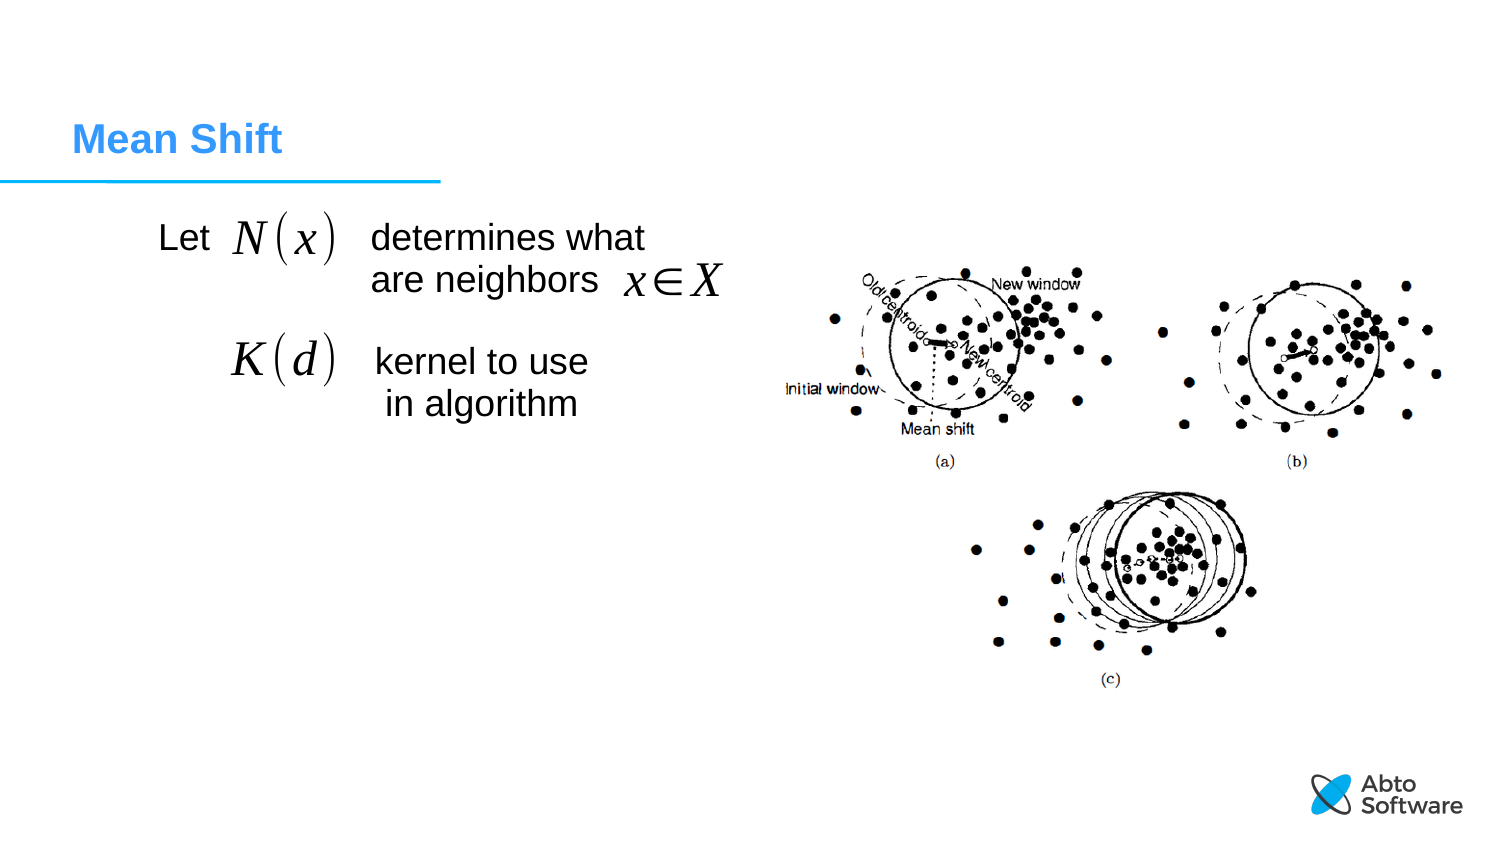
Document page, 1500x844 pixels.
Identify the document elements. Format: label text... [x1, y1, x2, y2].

text_box Let [143, 209, 223, 267]
title Mean Shift [71, 68, 1311, 210]
chart [615, 253, 733, 309]
text_box kernel to use in algorithm [360, 333, 604, 432]
text_box determines what are neighbors [355, 209, 661, 309]
chart [223, 209, 346, 269]
chart [221, 330, 346, 390]
picture [1299, 771, 1474, 817]
picture [750, 250, 1500, 691]
